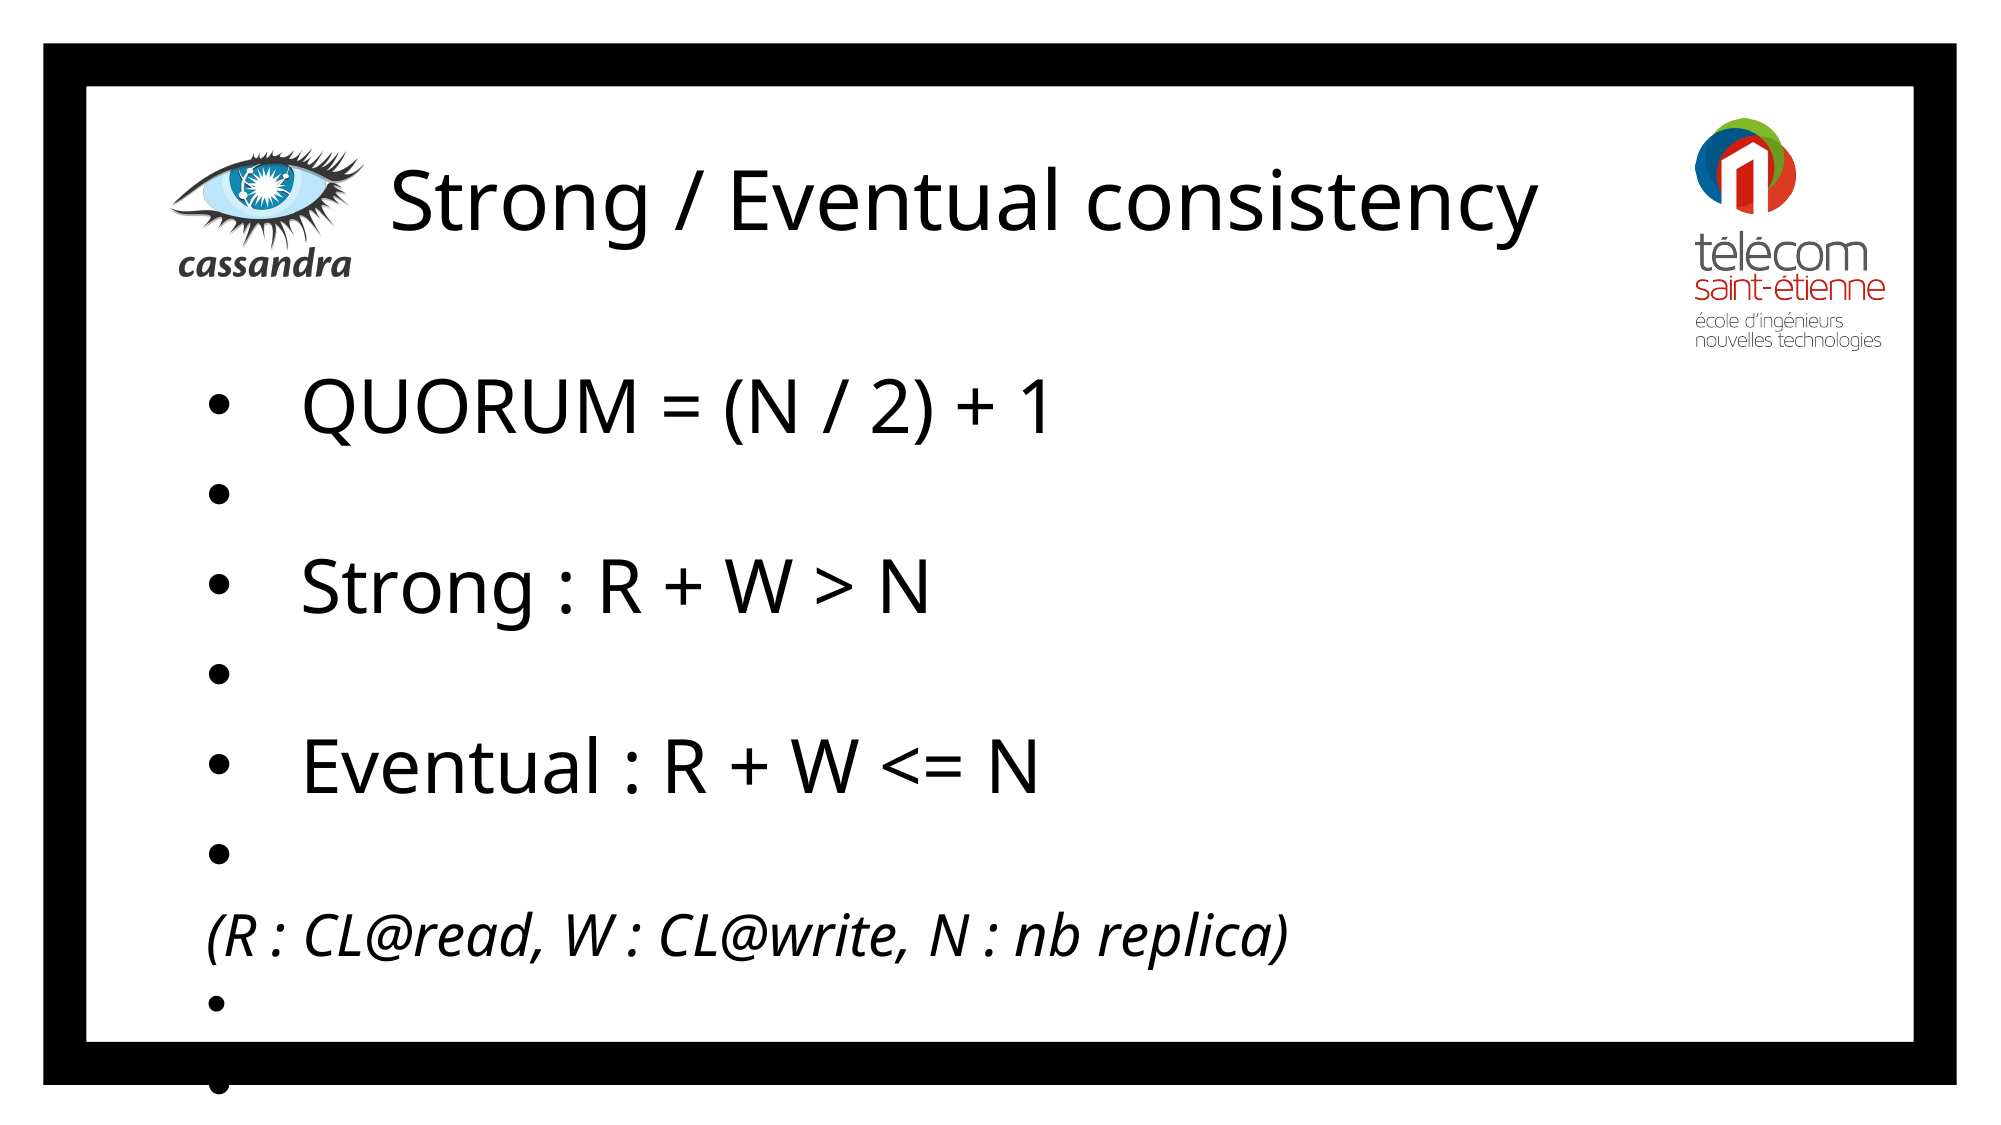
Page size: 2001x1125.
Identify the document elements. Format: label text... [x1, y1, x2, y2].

picture [1695, 118, 1885, 351]
title Strong / Eventual consistency [369, 138, 1849, 304]
picture [166, 144, 368, 280]
text_box QUORUM = (N / 2) + 1 Strong : R + W > N Eventual : R + W <= N (R : CL@read, W : CL@write, N : nb replica) [191, 350, 1874, 1125]
picture [1715, 134, 1730, 138]
